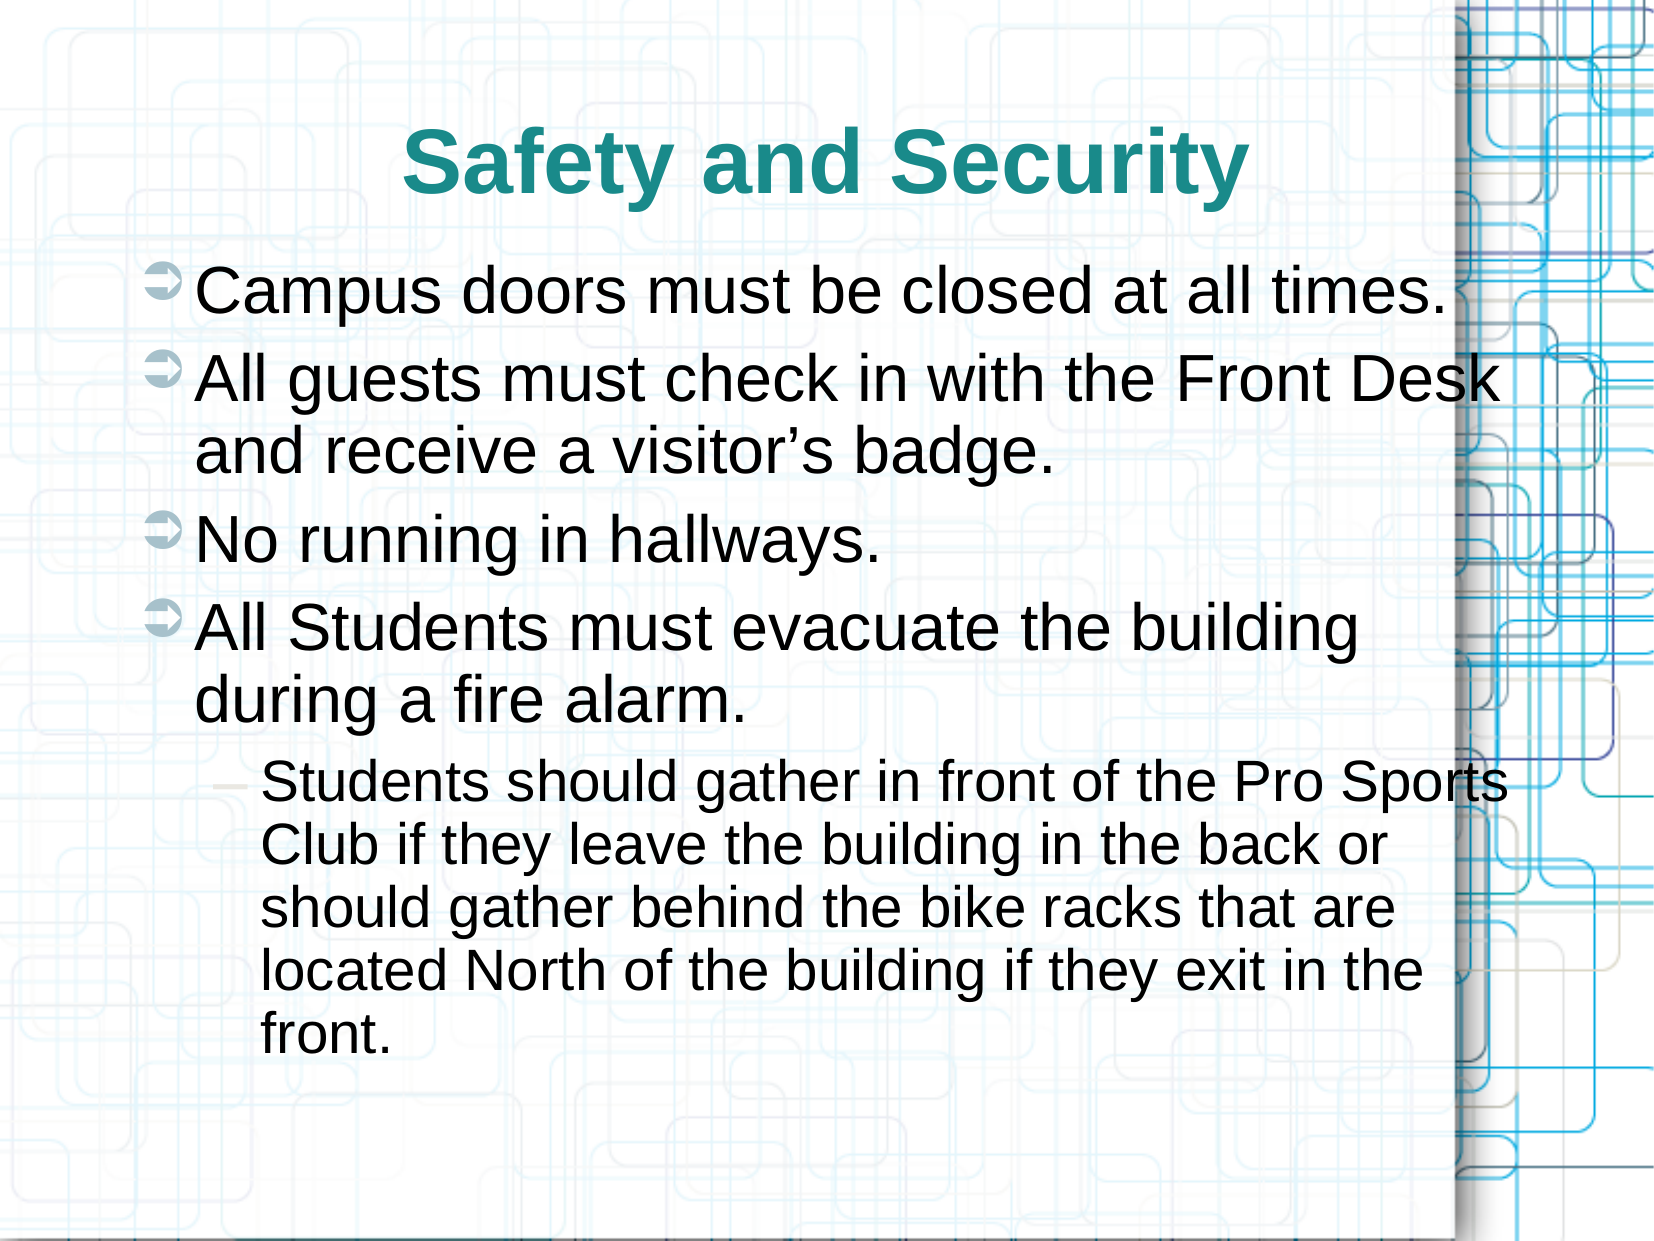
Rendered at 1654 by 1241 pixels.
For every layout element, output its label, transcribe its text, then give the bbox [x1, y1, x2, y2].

title Safety and Security [123, 81, 1530, 221]
picture [0, 0, 1654, 1241]
list Campus doors must be closed at all times. All guests must check in with the Front Desk and receive a visitor’s badge. No running in hallways. All Students must evacuate the building during a fire alarm. Students should gather in front of the Pro Sports Club if they leave the building in the back or should gather behind the bike racks that are located North of the building if they exit in the front. [123, 247, 1530, 1241]
